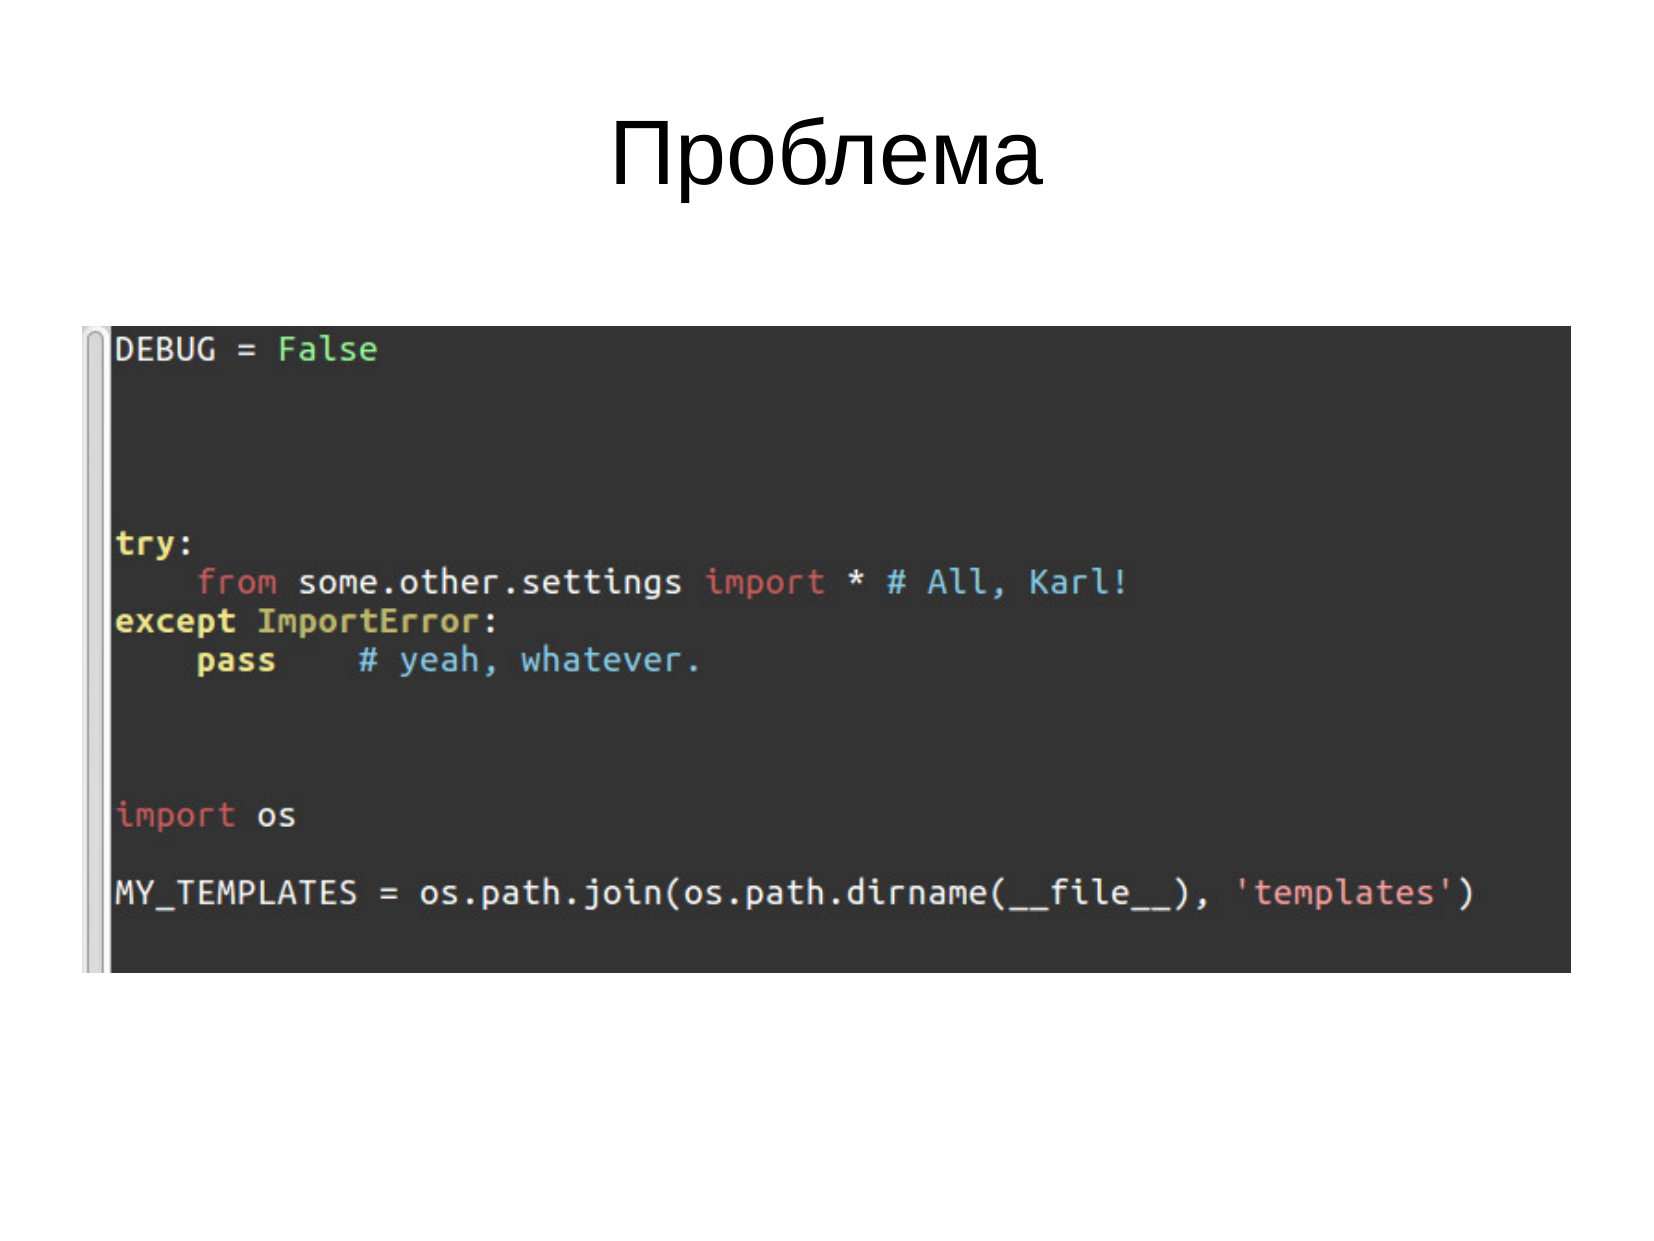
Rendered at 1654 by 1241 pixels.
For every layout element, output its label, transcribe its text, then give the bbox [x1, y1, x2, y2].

title Проблема [82, 49, 1571, 257]
picture [82, 326, 1571, 973]
